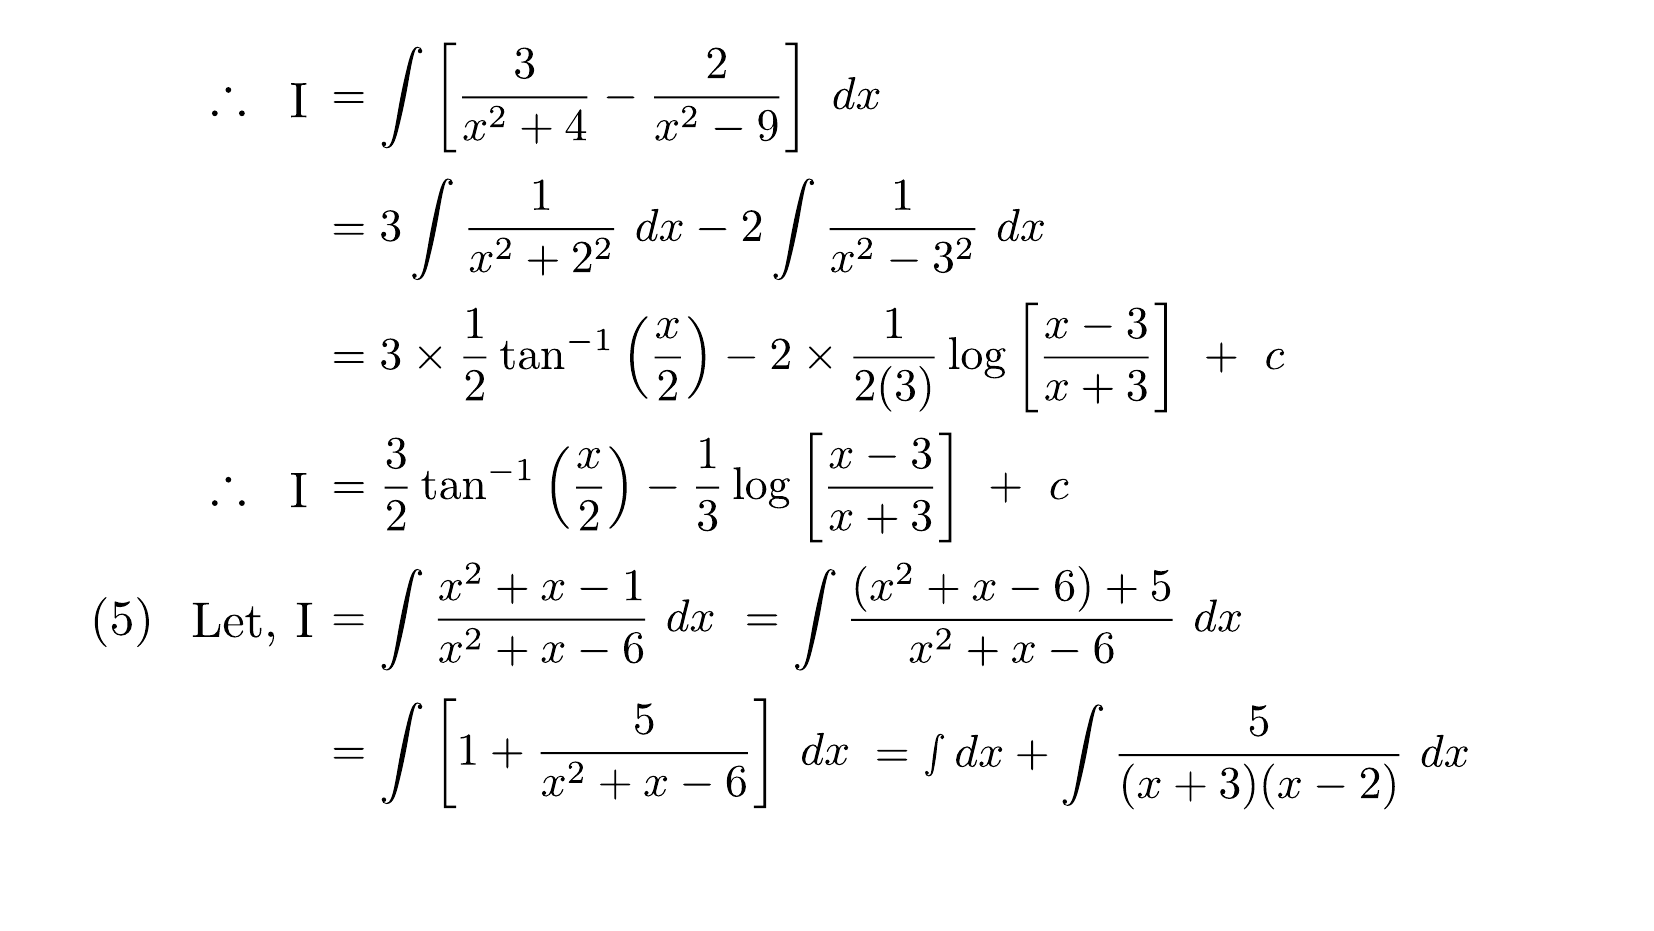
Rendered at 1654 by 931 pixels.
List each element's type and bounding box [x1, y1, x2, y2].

text_box [746, 562, 1242, 671]
text_box [333, 698, 849, 809]
text_box [333, 178, 1044, 281]
text_box [291, 83, 307, 118]
text_box [333, 562, 714, 671]
text_box [92, 597, 149, 648]
text_box [192, 602, 275, 647]
text_box [333, 302, 1285, 413]
title [47, 36, 1607, 898]
text_box [876, 704, 1468, 810]
text_box [296, 602, 313, 637]
text_box [211, 87, 245, 117]
text_box [211, 476, 245, 506]
text_box [291, 473, 307, 508]
text_box [333, 432, 1069, 543]
text_box [333, 42, 880, 153]
